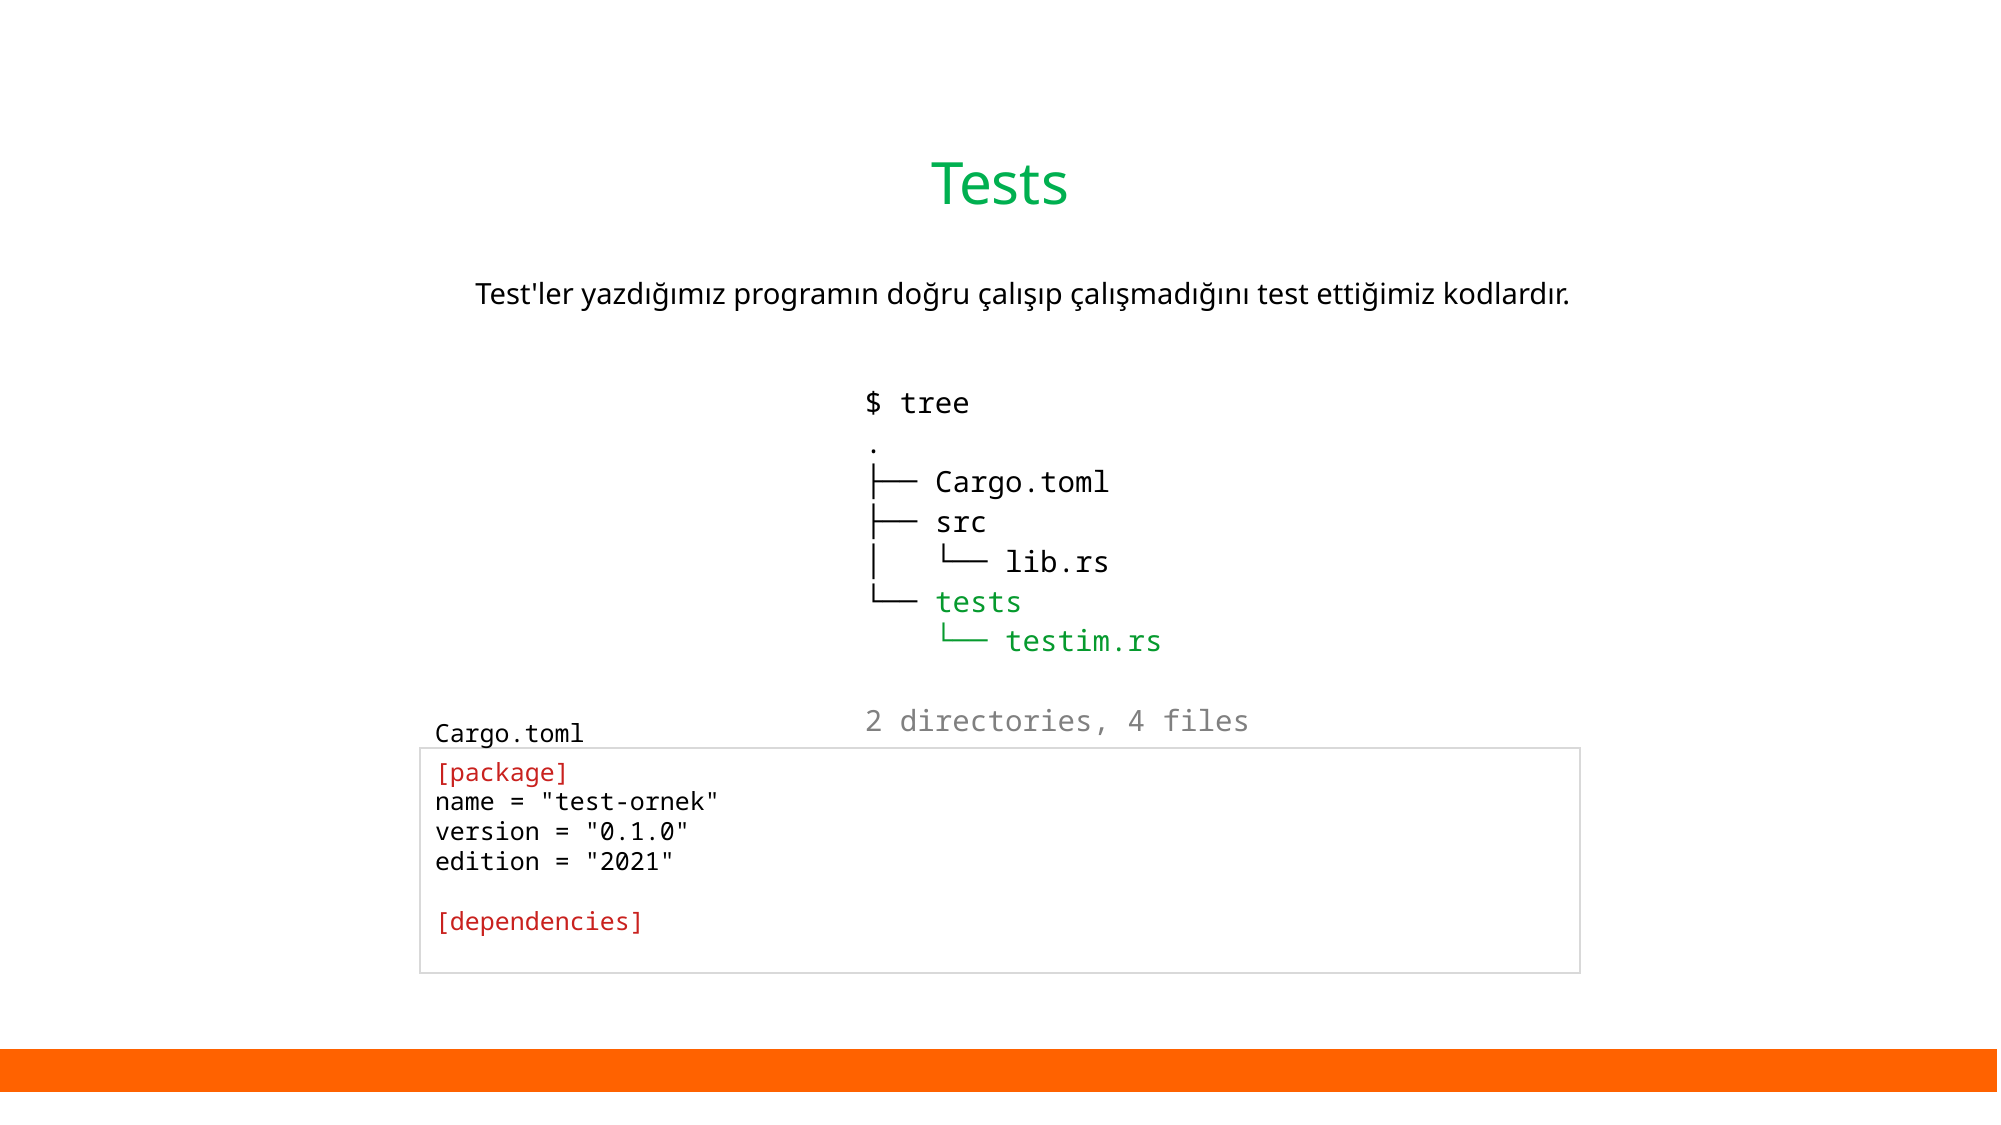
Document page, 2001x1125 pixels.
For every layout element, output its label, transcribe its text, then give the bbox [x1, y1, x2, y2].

list Tests [420, 146, 1580, 237]
text_box $ tree . ├── Cargo.toml ├── src │ └── lib.rs └── tests └── testim.rs 2 directories, 4 files [850, 374, 1199, 651]
text_box Cargo.toml [419, 708, 600, 749]
text_box Test'ler yazdığımız programın doğru çalışıp çalışmadığını test ettiğimiz kodlardır. [460, 265, 1540, 314]
text_box [0, 1049, 1997, 1092]
text_box [package] name = "test-ornek" version = "0.1.0" edition = "2021" [dependencies] [419, 748, 1581, 974]
